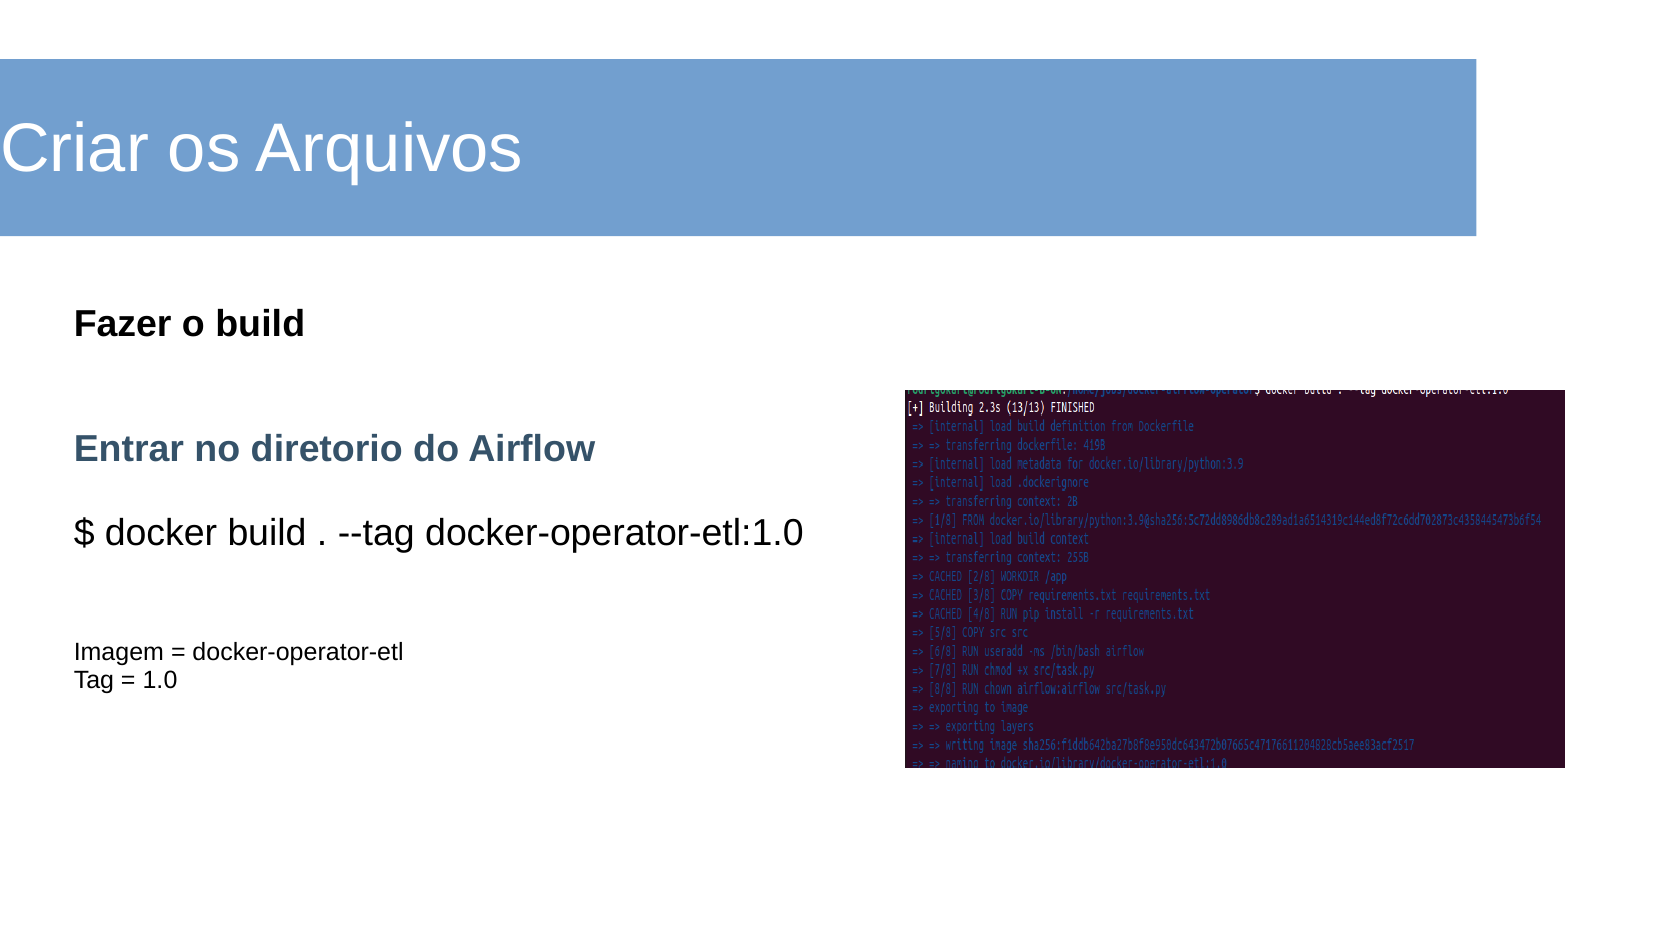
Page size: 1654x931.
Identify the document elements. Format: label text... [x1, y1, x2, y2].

text_box Fazer o build [59, 295, 827, 355]
picture [905, 390, 1565, 768]
title Criar os Arquivos [0, 59, 1477, 237]
text_box Entrar no diretorio do Airflow $ docker build . --tag docker-operator-etl:1.0 Imagem = docker-operator-etl Tag = 1.0 [59, 420, 905, 709]
